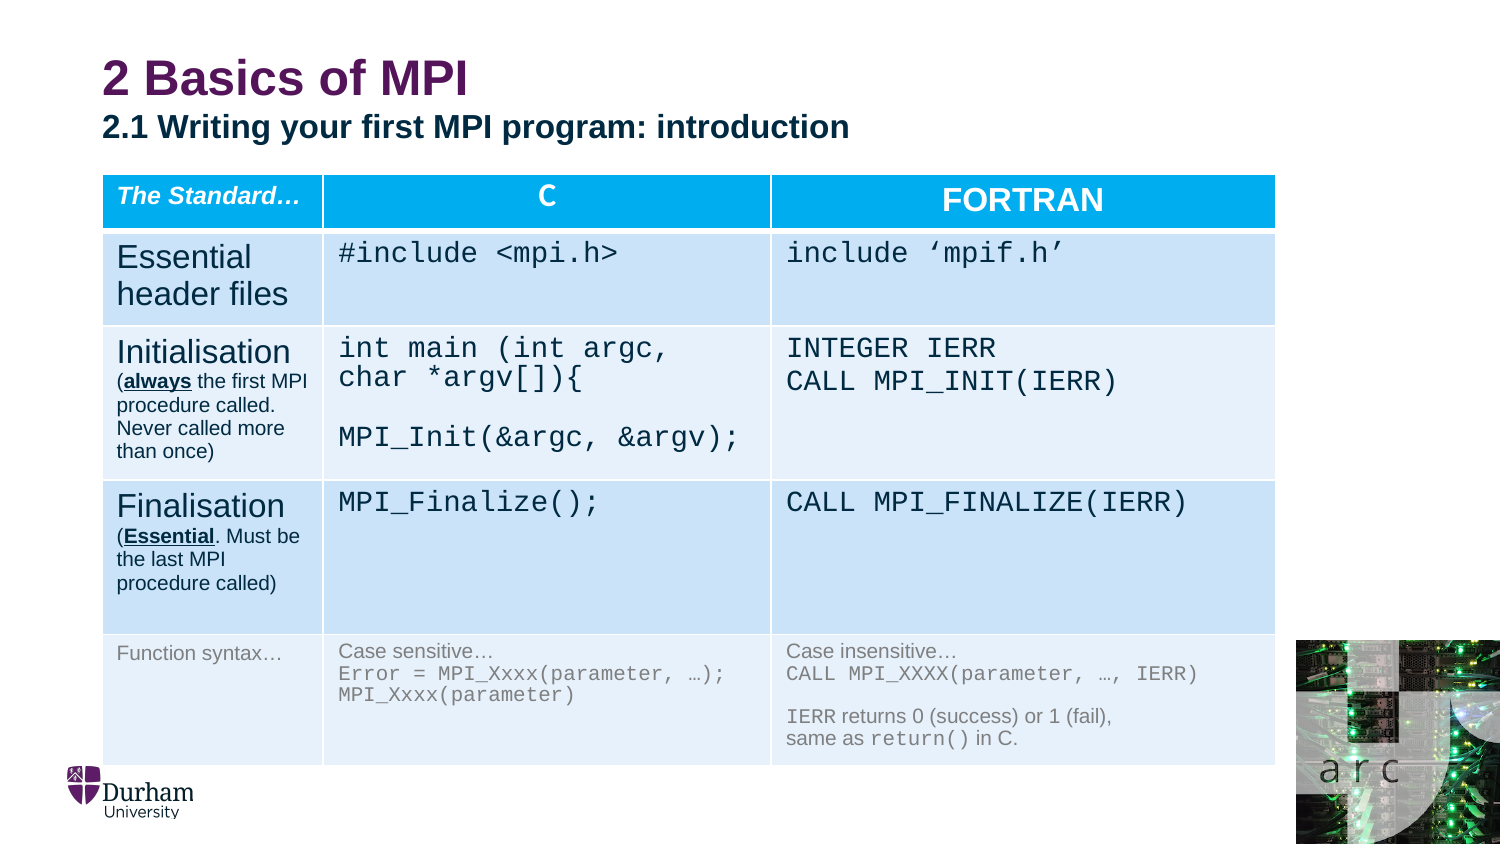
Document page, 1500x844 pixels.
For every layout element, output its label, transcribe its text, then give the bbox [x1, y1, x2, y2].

table_cell include ‘mpif.h’ [772, 234, 1275, 325]
table_header FORTRAN [772, 175, 1275, 228]
table_cell Function syntax… [103, 635, 322, 765]
table_cell Initialisation (always the first MPI procedure called. Never called more than once) [103, 327, 322, 479]
table_cell INTEGER IERR CALL MPI_INIT(IERR) [772, 327, 1275, 479]
table_header The Standard… [103, 175, 322, 228]
table_cell Essential header files [103, 234, 322, 325]
table_cell #include <mpi.h> [324, 234, 770, 325]
title 2 Basics of MPI 2.1 Writing your first MPI program: introduction [101, 45, 1399, 187]
picture [1296, 640, 1500, 844]
table_cell int main (int argc, char *argv[]){ MPI_Init(&argc, &argv); [324, 327, 770, 479]
table_header C [324, 175, 770, 228]
table_cell MPI_Finalize(); [324, 481, 770, 634]
table_cell Case sensitive… Error = MPI_Xxxx(parameter, …); MPI_Xxxx(parameter) [324, 635, 770, 765]
table_cell Case insensitive… CALL MPI_XXXX(parameter, …, IERR) IERR returns 0 (success) or 1 (fail), same as return() in C. [772, 635, 1275, 765]
picture [67, 766, 193, 819]
table_cell CALL MPI_FINALIZE(IERR) [772, 481, 1275, 634]
table_cell Finalisation (Essential. Must be the last MPI procedure called) [103, 481, 322, 634]
